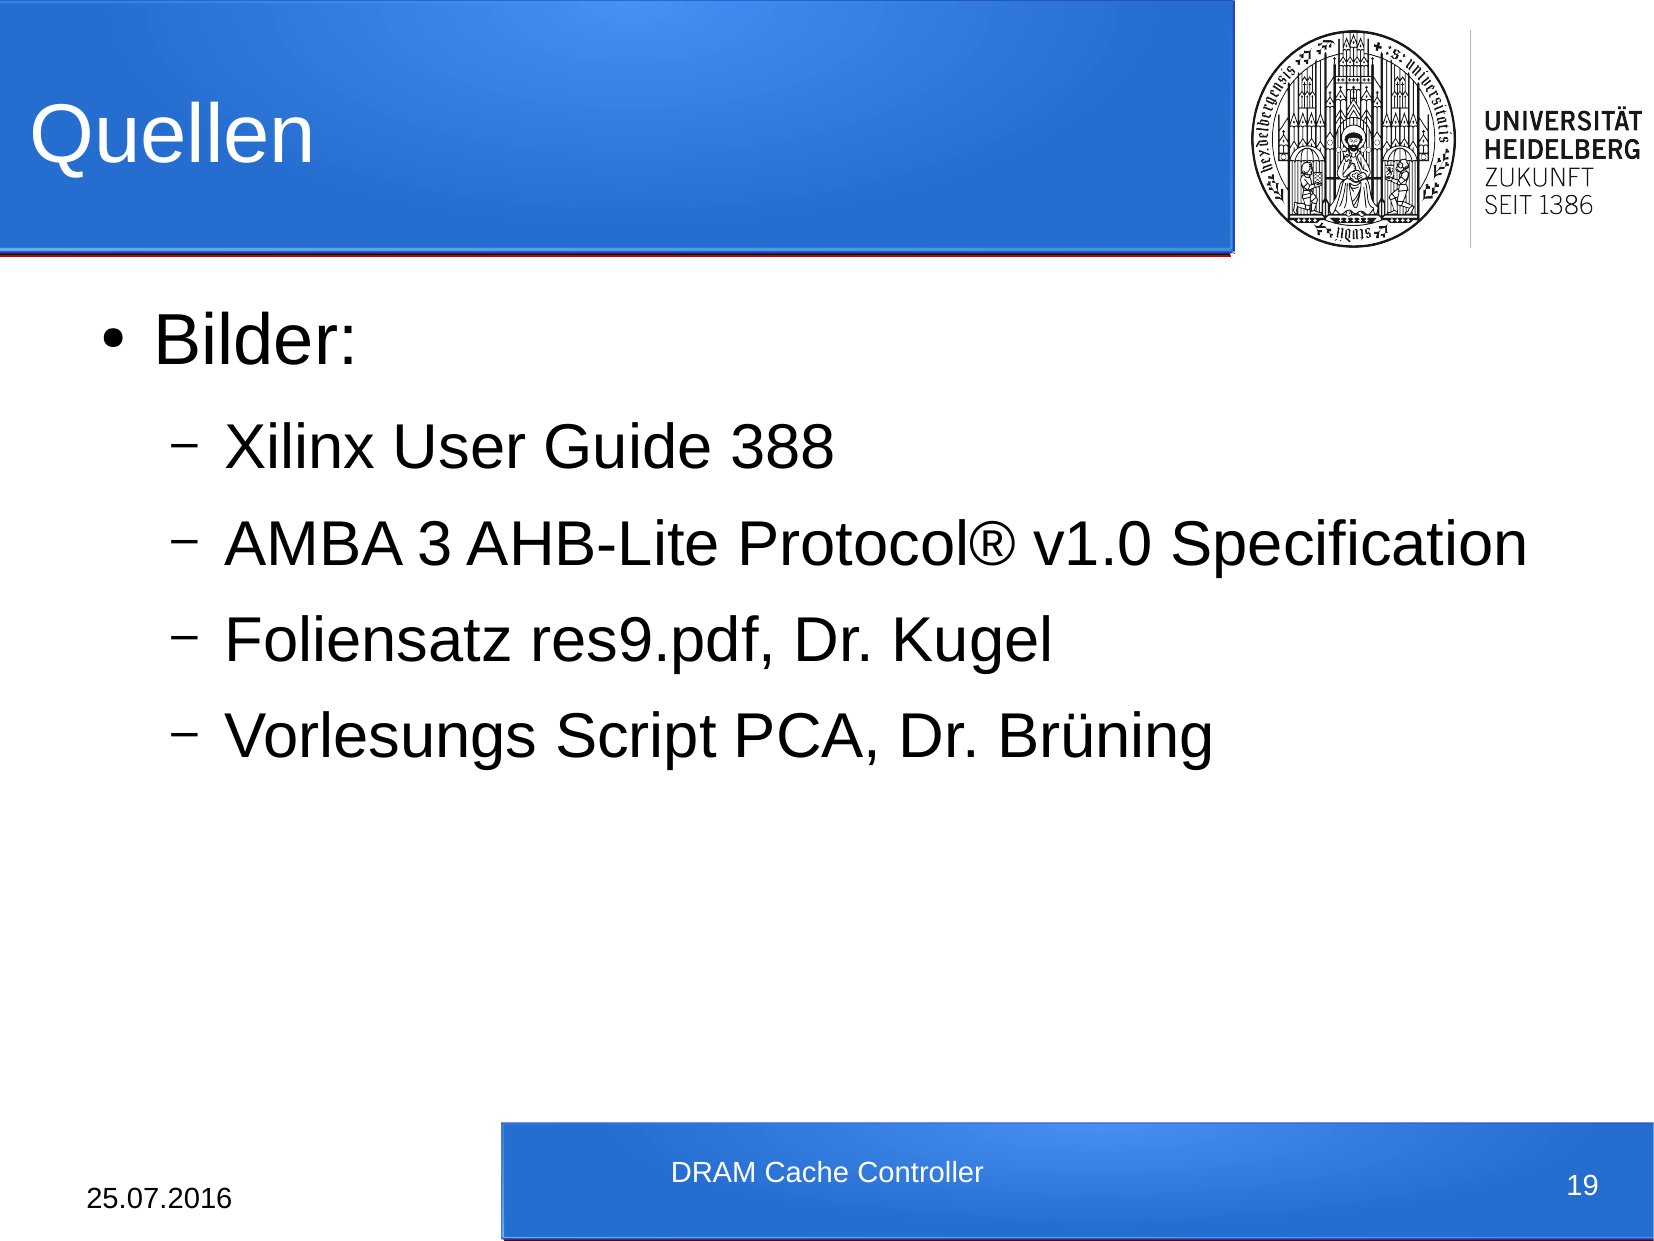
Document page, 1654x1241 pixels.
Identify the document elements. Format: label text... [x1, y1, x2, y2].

list Bilder: Xilinx User Guide 388 AMBA 3 AHB-Lite Protocol® v1.0 Specification Foliensatz res9.pdf, Dr. Kugel Vorlesungs Script PCA, Dr. Brüning [82, 299, 1571, 1019]
title Quellen [29, 31, 1182, 237]
picture [496, 1121, 1654, 1241]
picture [0, 0, 1238, 262]
picture [1251, 30, 1642, 248]
